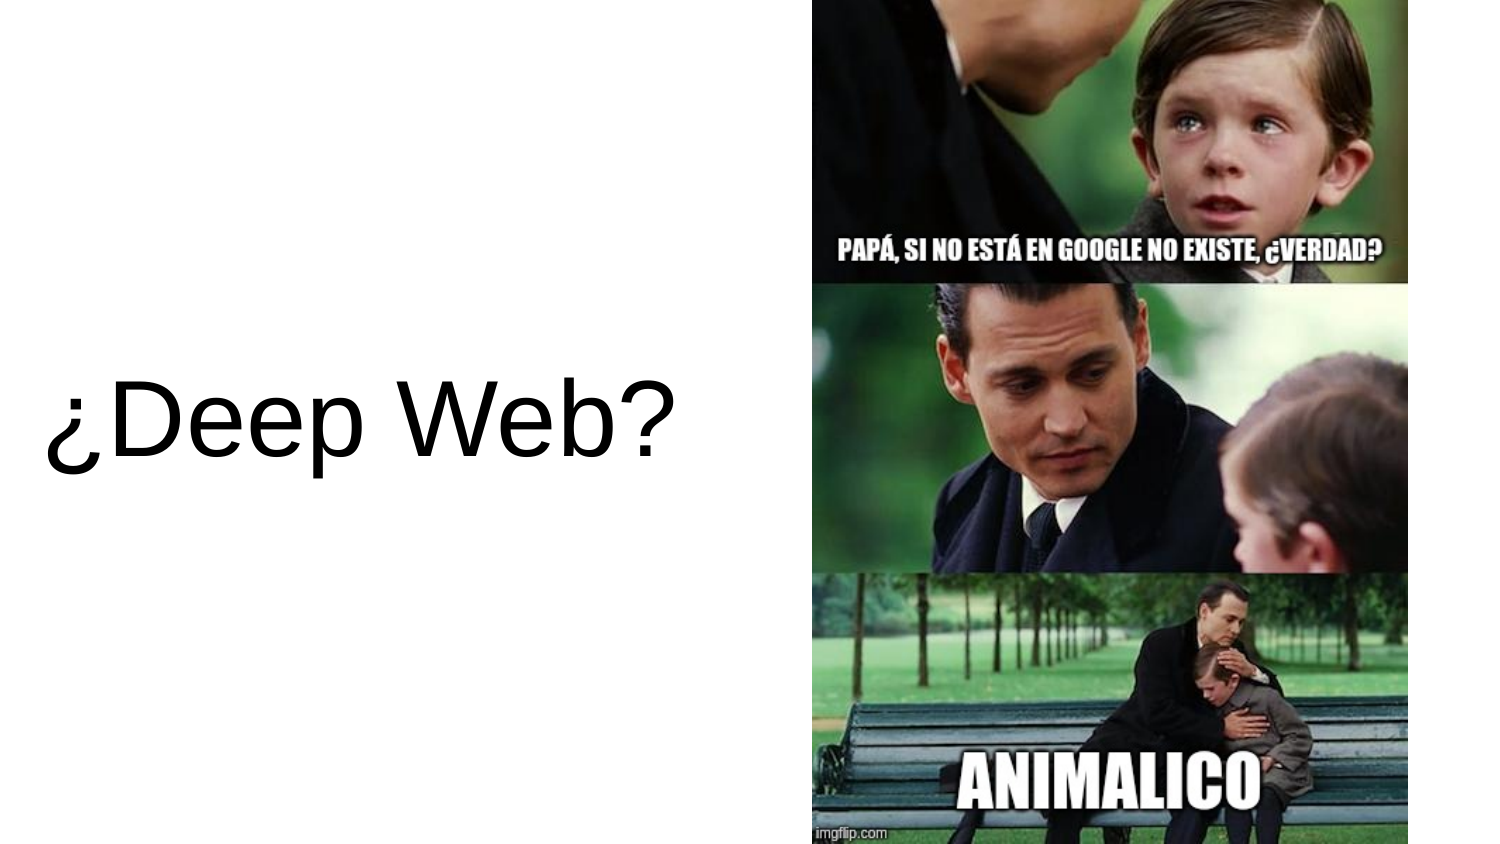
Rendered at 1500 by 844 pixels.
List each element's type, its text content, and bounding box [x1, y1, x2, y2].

title ¿Deep Web? [0, 156, 812, 494]
picture [812, 0, 1408, 844]
